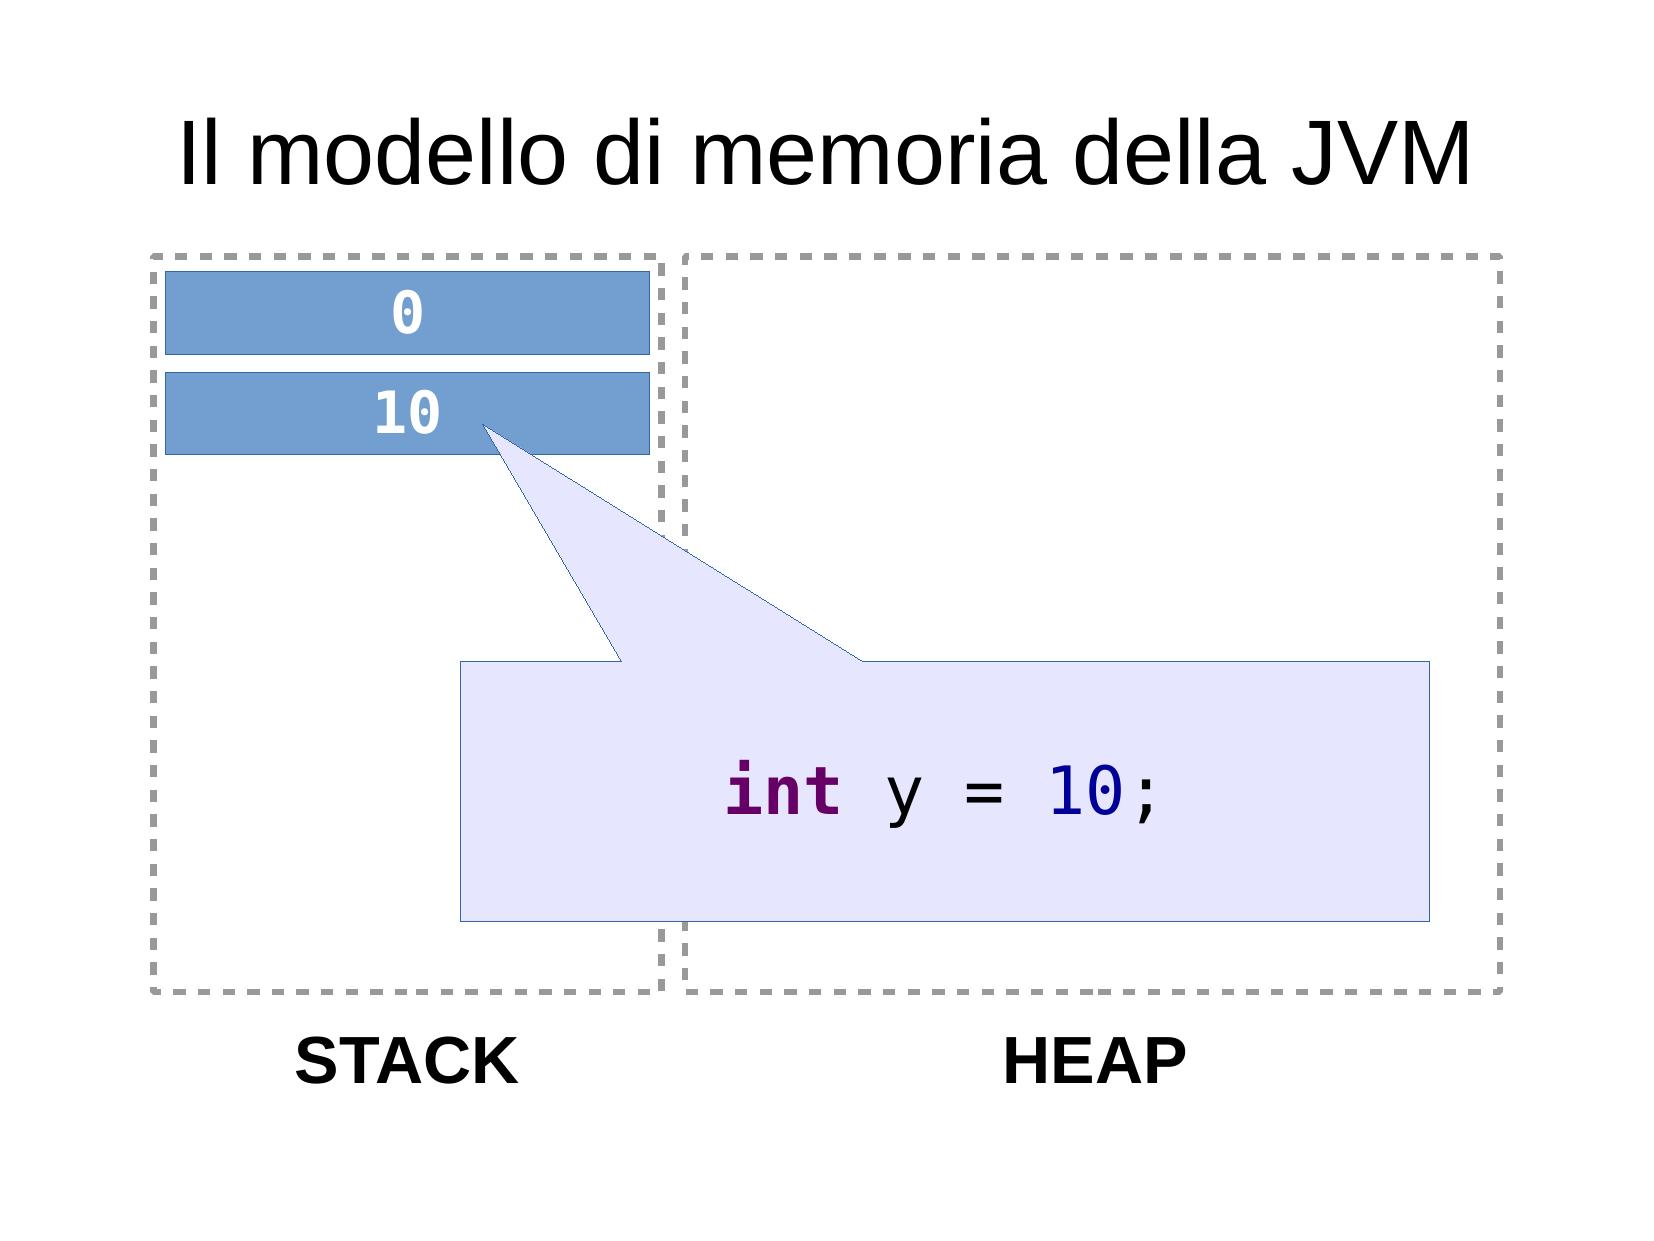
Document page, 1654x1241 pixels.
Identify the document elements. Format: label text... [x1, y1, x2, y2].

title Il modello di memoria della JVM [82, 49, 1571, 257]
text_box STACK [165, 1015, 650, 1106]
text_box 0 [165, 271, 650, 355]
text_box 10 [165, 372, 650, 455]
text_box HEAP [702, 1015, 1489, 1106]
text_box int y = 10; [460, 424, 1430, 922]
